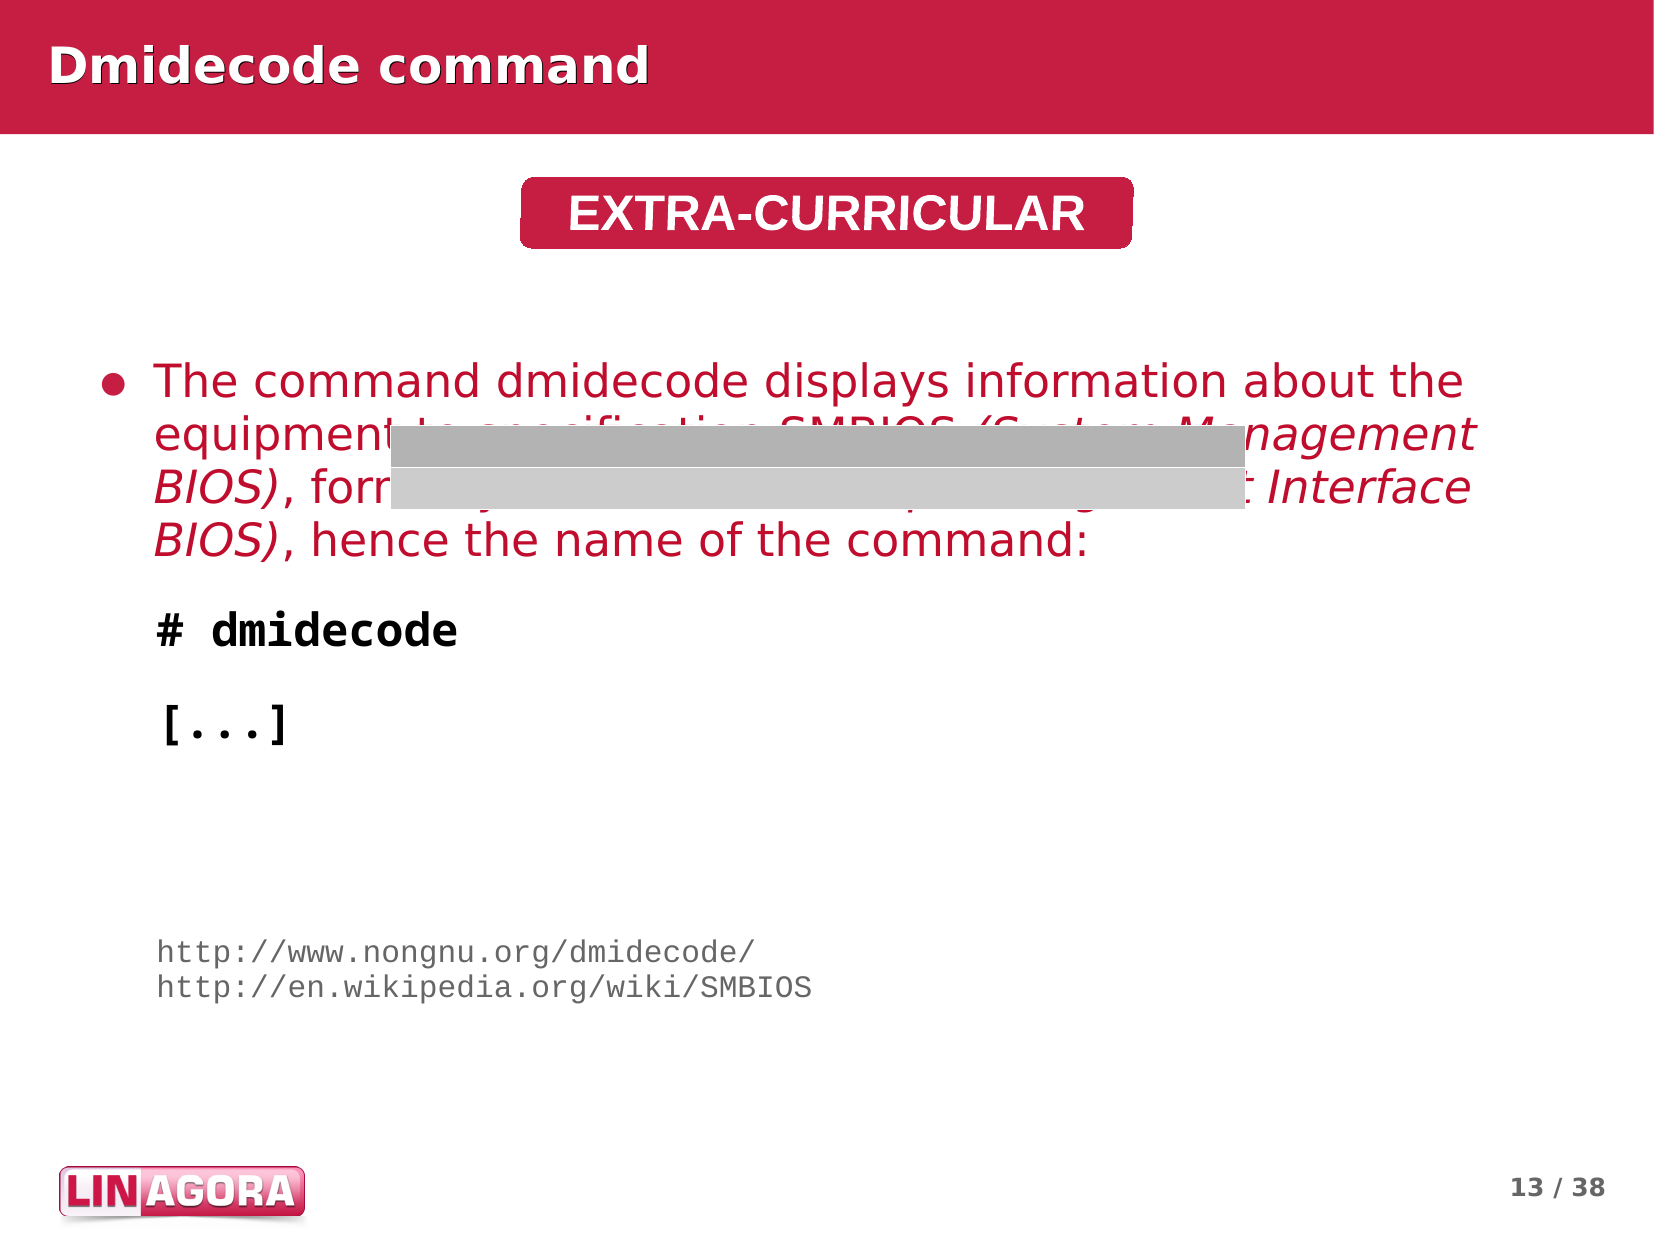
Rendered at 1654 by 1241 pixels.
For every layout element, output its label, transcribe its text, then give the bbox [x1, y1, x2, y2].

list The command dmidecode displays information about the equipment to specification SMBIOS (System Management BIOS), formerly DMIBIOS (Desktop Management Interface BIOS), hence the name of the command: # dmidecode [...] [82, 188, 1571, 1134]
text_box http://www.nongnu.org/dmidecode/ http://en.wikipedia.org/wiki/SMBIOS [141, 928, 1512, 1071]
table_header [391, 426, 1245, 467]
title Dmidecode command [47, 7, 1624, 126]
picture [59, 1166, 308, 1229]
text_box EXTRA-CURRICULAR [520, 177, 1134, 249]
table_cell [391, 468, 1245, 509]
